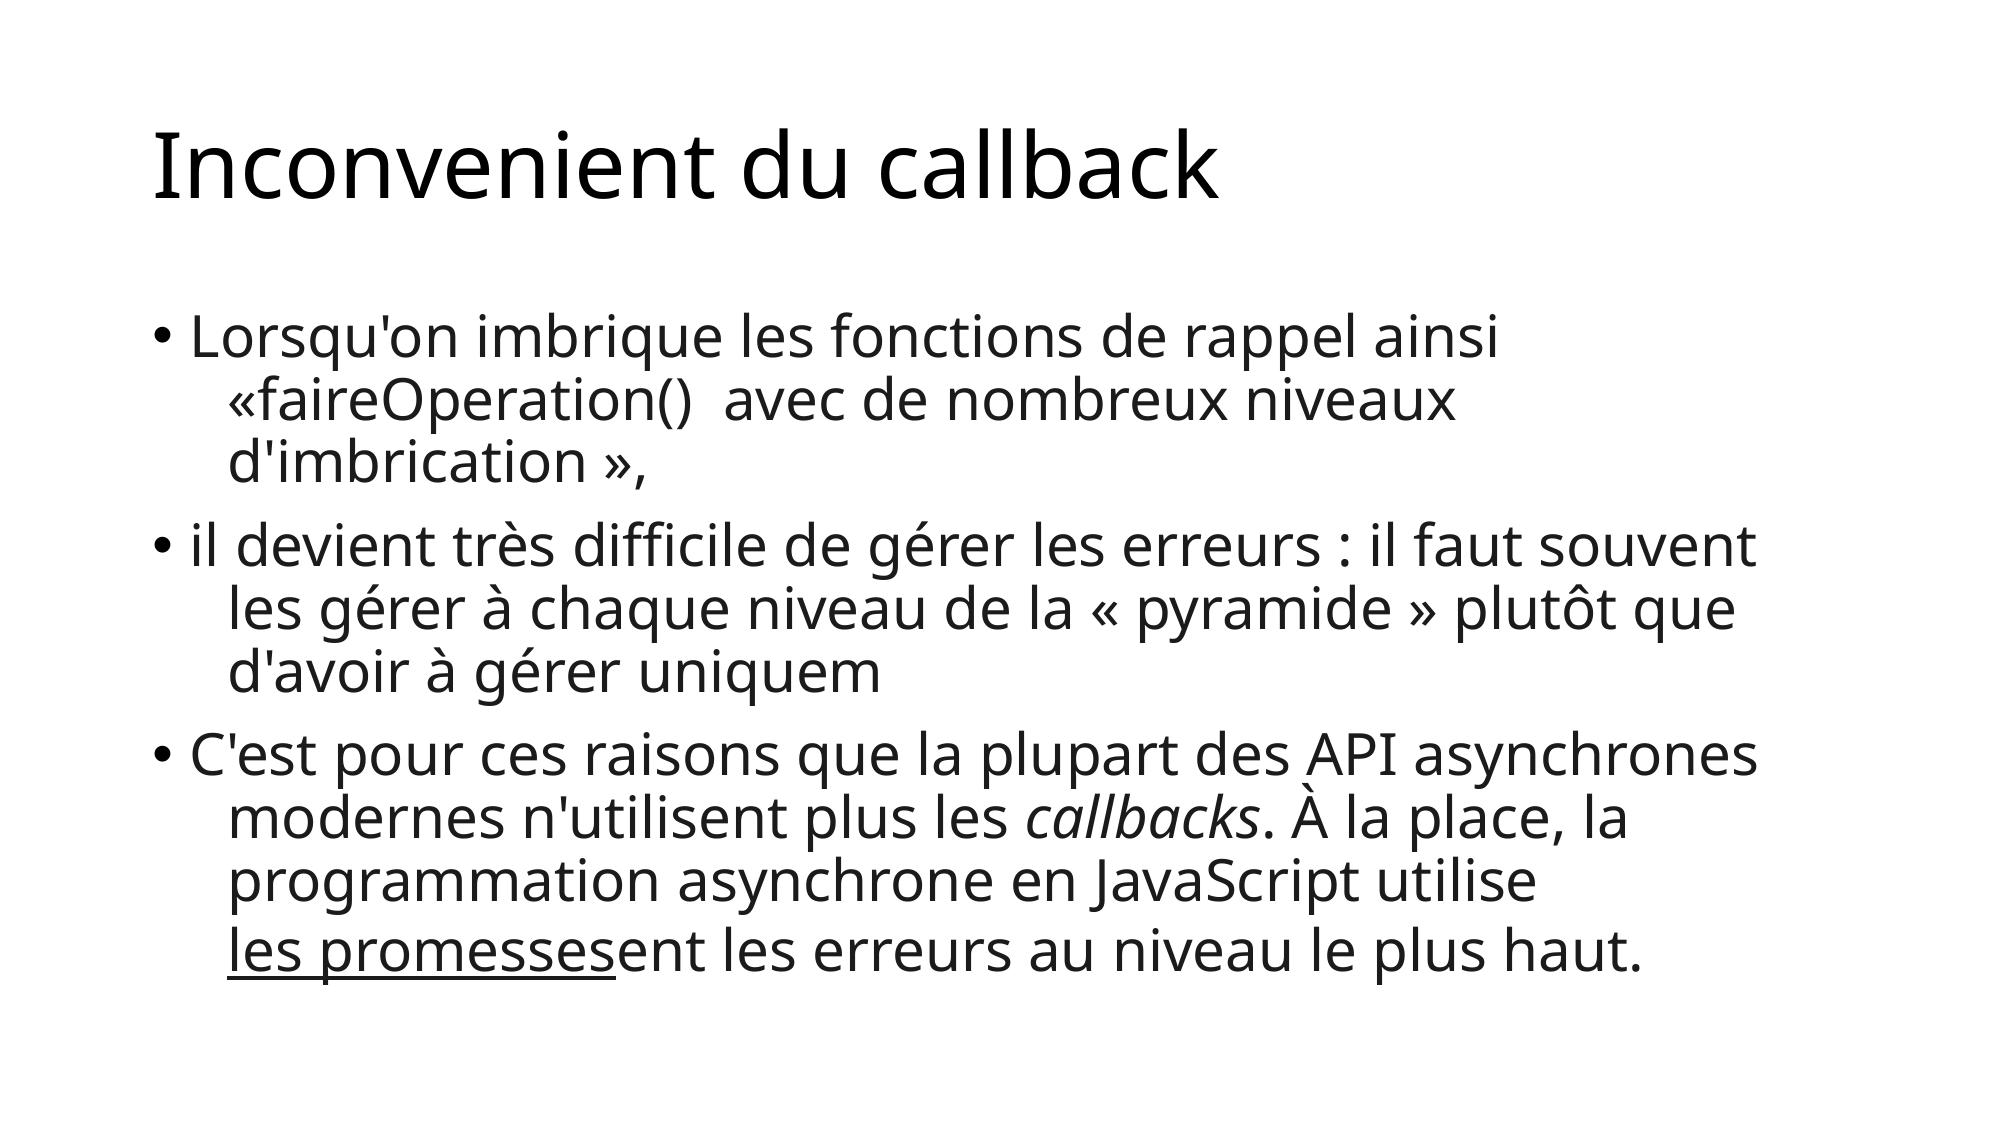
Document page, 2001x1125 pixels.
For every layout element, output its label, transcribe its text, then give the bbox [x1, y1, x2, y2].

title Inconvenient du callback [137, 59, 1863, 278]
list Lorsqu'on imbrique les fonctions de rappel ainsi «faireOperation() avec de nombreux niveaux d'imbrication », il devient très difficile de gérer les erreurs : il faut souvent les gérer à chaque niveau de la « pyramide » plutôt que d'avoir à gérer uniquem C'est pour ces raisons que la plupart des API asynchrones modernes n'utilisent plus les callbacks. À la place, la programmation asynchrone en JavaScript utilise les promesses ent les erreurs au niveau le plus haut. [137, 299, 1863, 1014]
